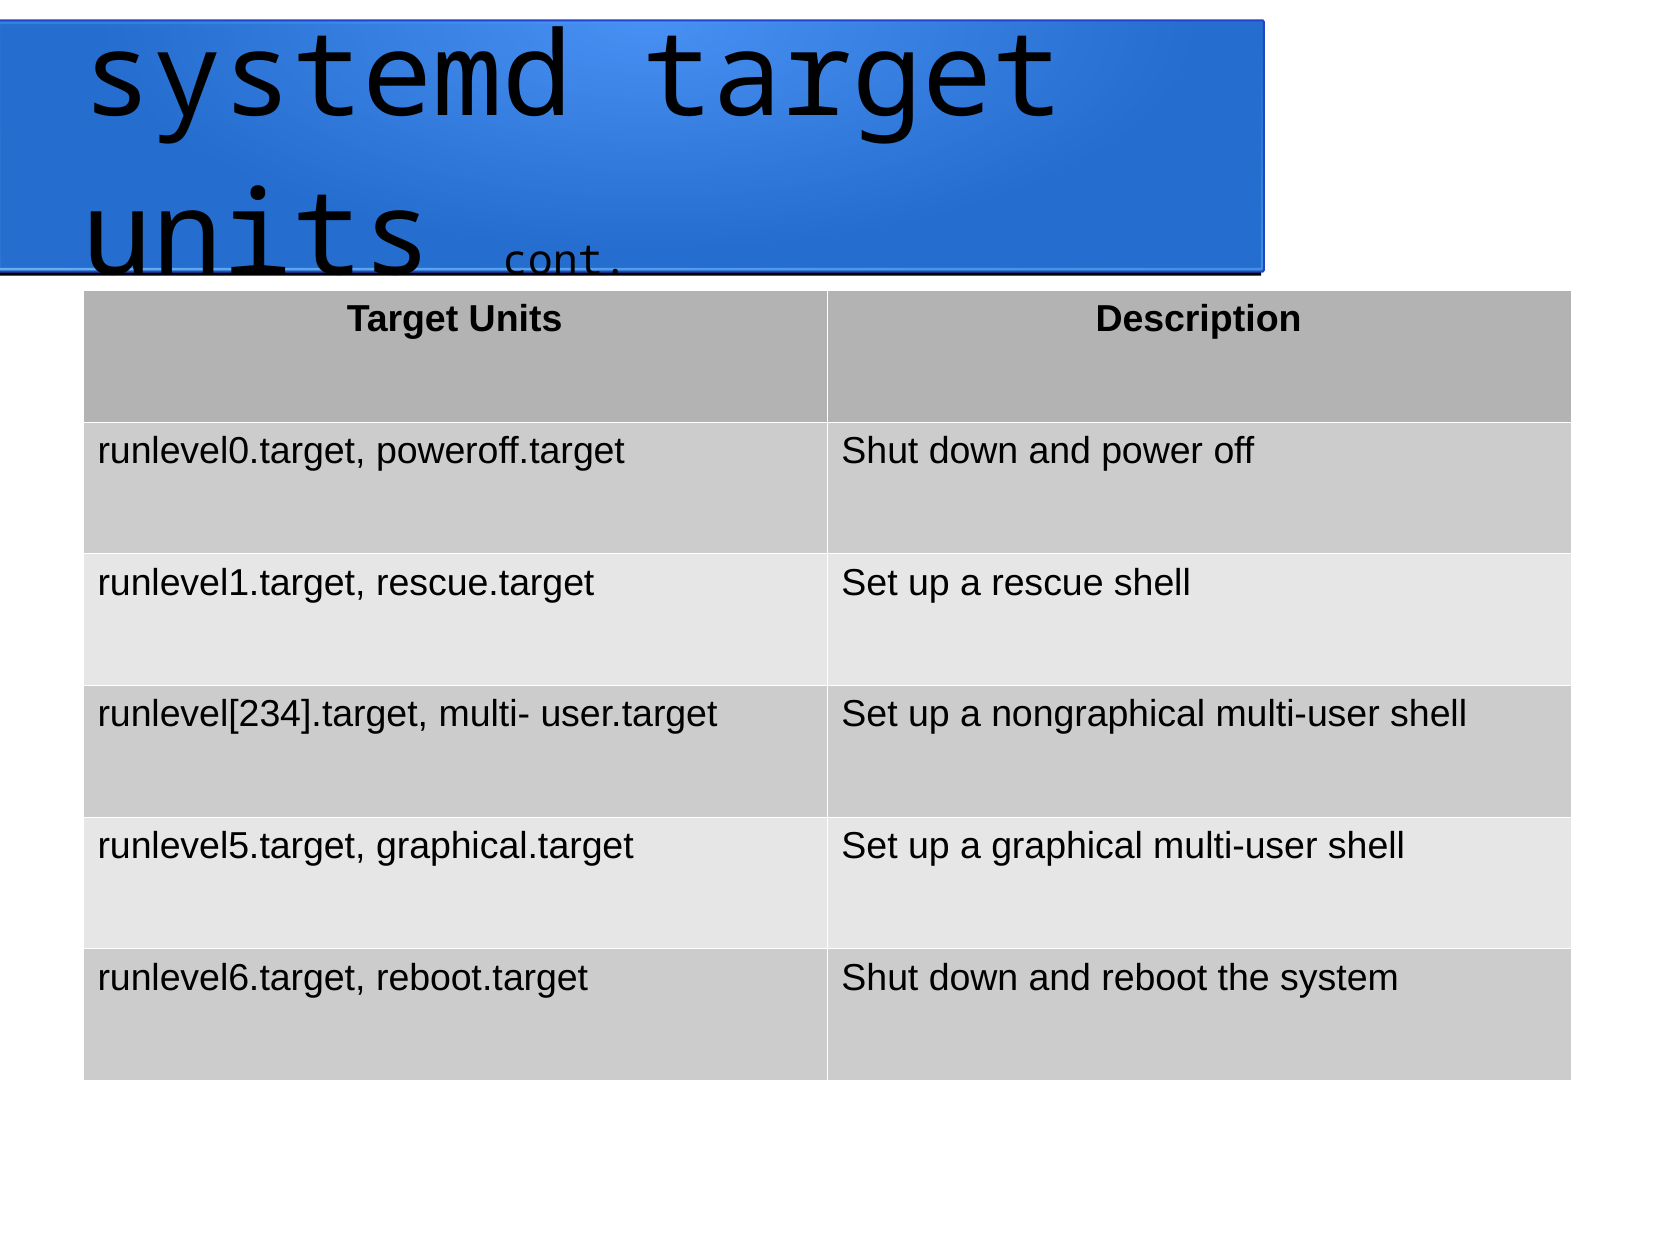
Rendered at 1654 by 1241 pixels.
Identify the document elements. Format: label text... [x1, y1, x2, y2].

table_cell Set up a rescue shell [828, 554, 1571, 685]
table_cell runlevel1.target, rescue.target [84, 554, 827, 685]
table_header Target Units [84, 291, 827, 422]
table_cell runlevel5.target, graphical.target [84, 818, 827, 948]
table_cell Shut down and reboot the system [828, 949, 1571, 1080]
title systemd target units cont. [82, 13, 1235, 286]
table_header Description [828, 291, 1571, 422]
table_cell runlevel6.target, reboot.target [84, 949, 827, 1080]
table_cell Set up a graphical multi-user shell [828, 818, 1571, 948]
table_cell Set up a nongraphical multi-user shell [828, 686, 1571, 817]
table_cell runlevel0.target, poweroff.target [84, 423, 827, 553]
table_cell runlevel[234].target, multi- user.target [84, 686, 827, 817]
table_cell Shut down and power off [828, 423, 1571, 553]
